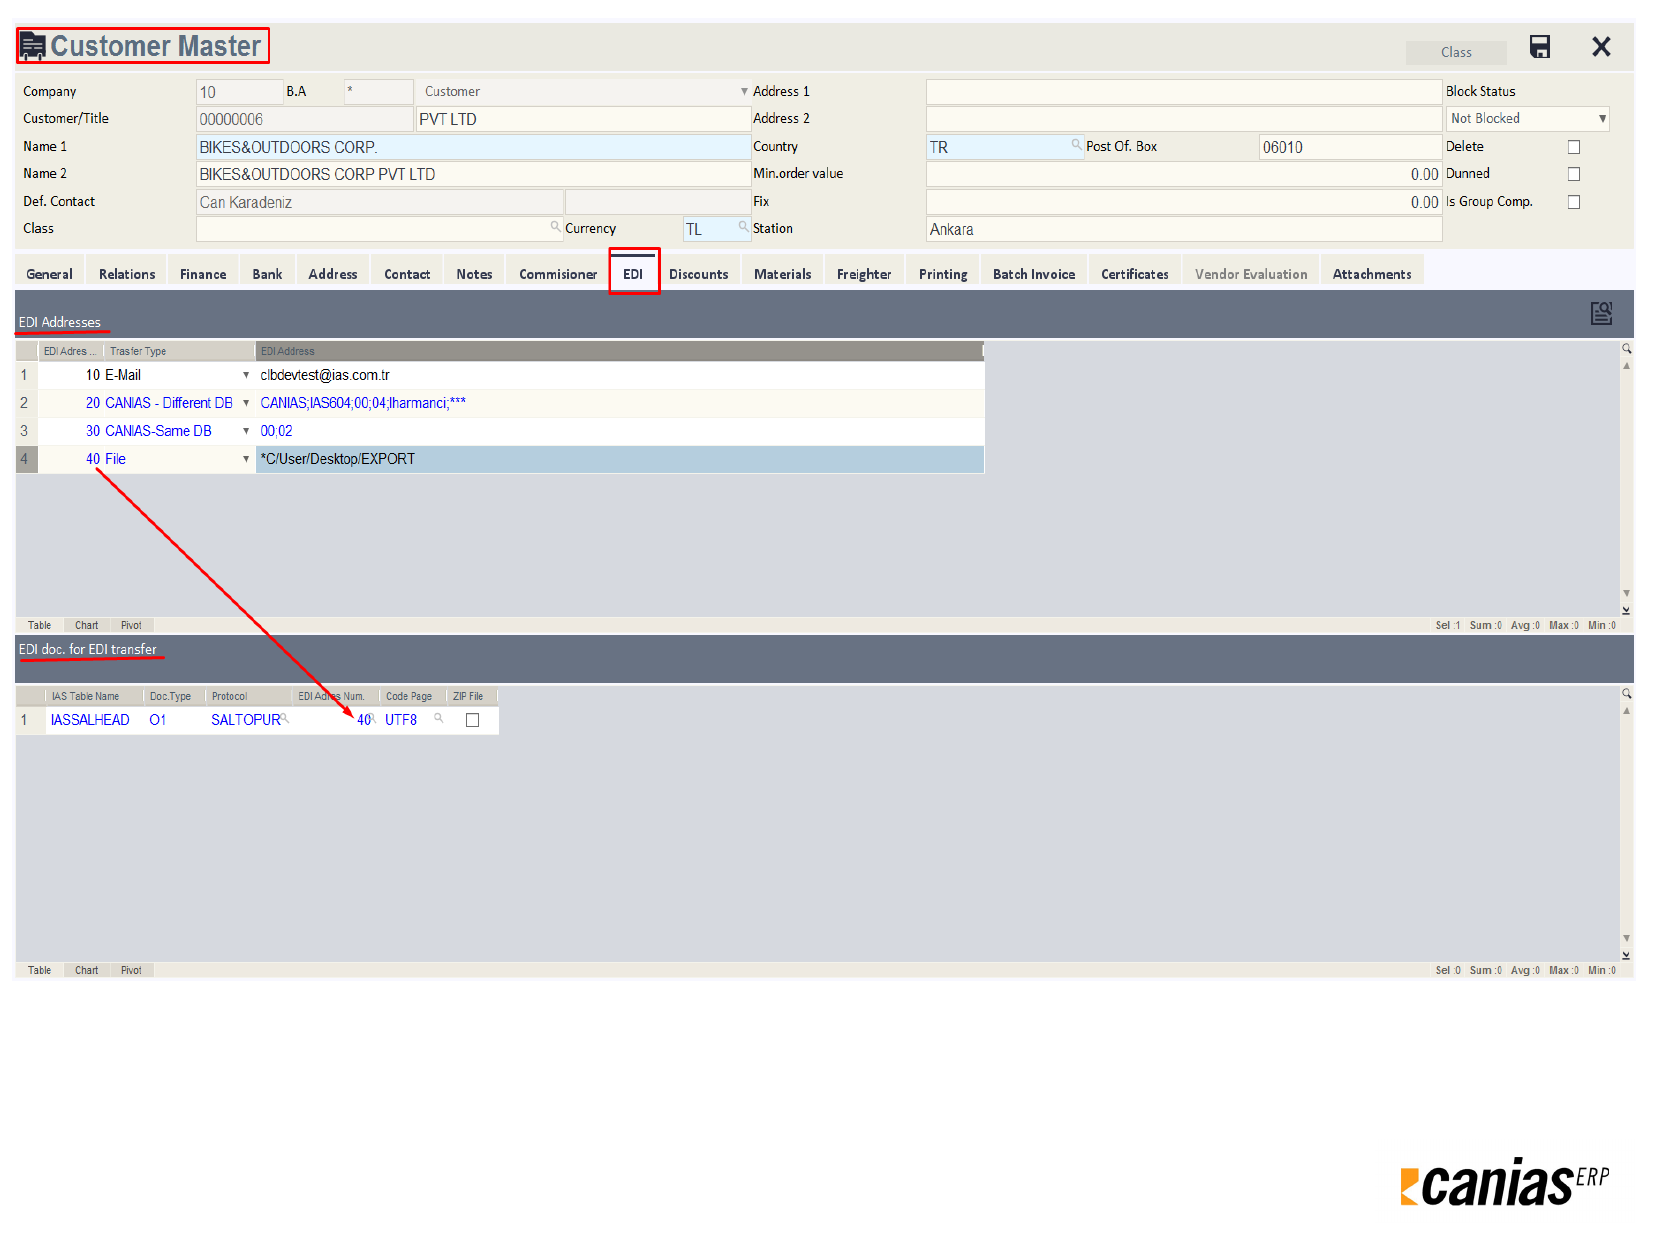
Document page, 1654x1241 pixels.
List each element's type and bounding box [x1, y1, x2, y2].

picture [12, 18, 1636, 981]
picture [1375, 1139, 1635, 1223]
